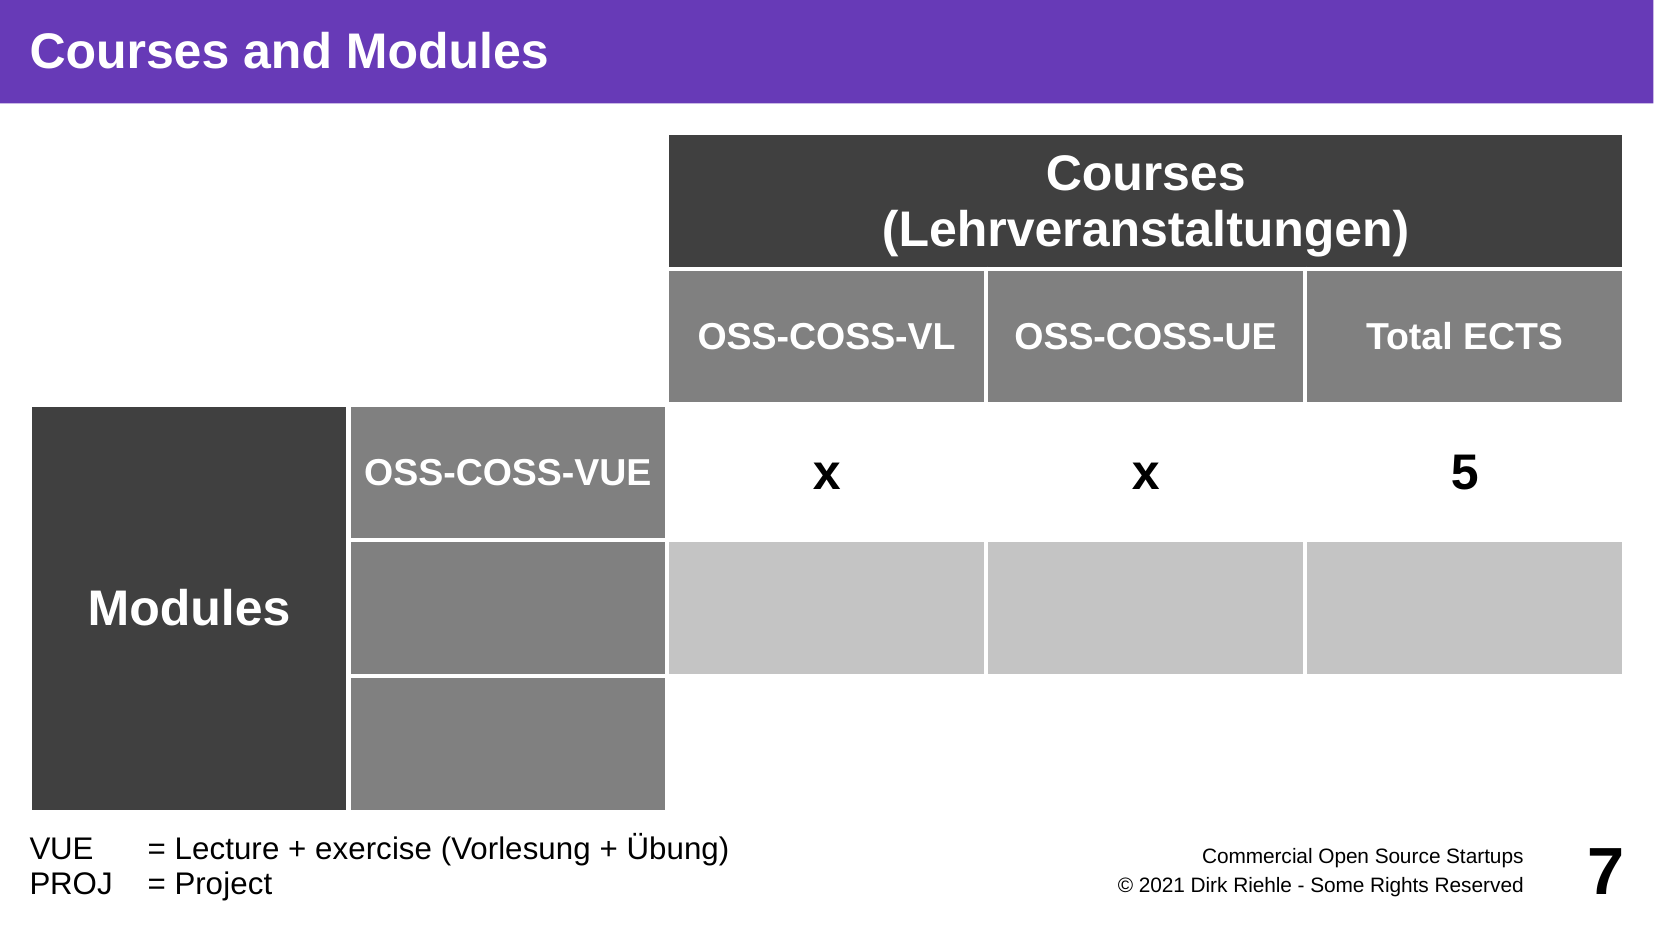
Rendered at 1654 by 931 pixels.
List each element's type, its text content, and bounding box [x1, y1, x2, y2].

table_cell [1307, 678, 1622, 810]
table_cell OSS-COSS-UE [988, 271, 1303, 402]
table_cell x [669, 407, 984, 538]
text_box VUE = Lecture + exercise (Vorlesung + Übung) PROJ = Project [0, 693, 1182, 931]
table_cell Modules [32, 407, 346, 693]
table_header [32, 135, 346, 267]
table_cell 5 [1307, 407, 1622, 538]
table_header Courses (Lehrveranstaltungen) [669, 135, 1622, 267]
table_cell [351, 678, 665, 693]
table_cell OSS-COSS-VL [669, 271, 984, 402]
table_cell Total ECTS [1307, 271, 1622, 402]
table_header [351, 135, 665, 267]
table_cell [1307, 542, 1622, 674]
table_cell OSS-COSS-VUE [351, 407, 665, 538]
table_cell [988, 542, 1303, 674]
table_cell [669, 542, 984, 674]
table_cell [351, 542, 665, 674]
table_cell [351, 271, 665, 402]
table_cell [988, 678, 1303, 810]
title Courses and Modules [0, 0, 1654, 104]
table_cell [32, 271, 346, 402]
table_cell x [988, 407, 1303, 538]
table_cell [669, 678, 984, 693]
